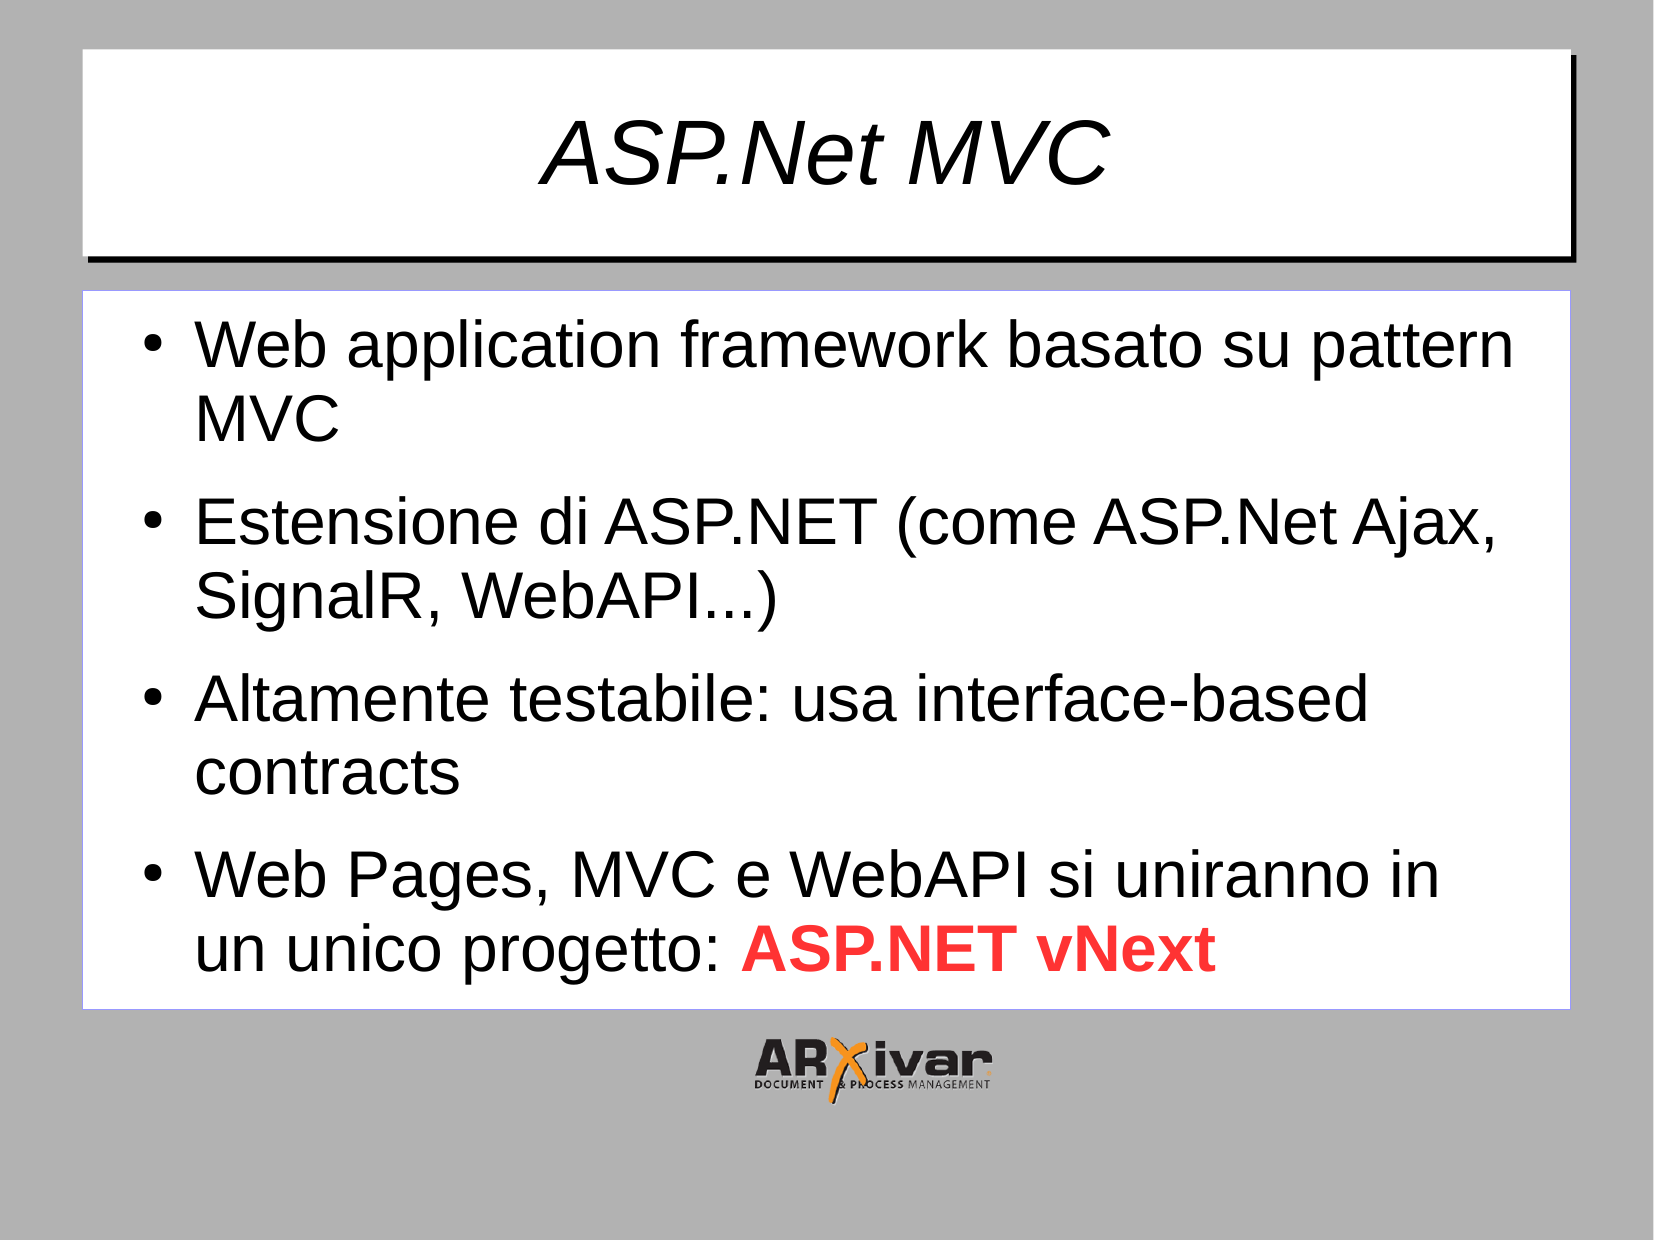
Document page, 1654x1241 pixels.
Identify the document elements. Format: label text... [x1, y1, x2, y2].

picture [755, 1031, 993, 1111]
list Web application framework basato su pattern MVC Estensione di ASP.NET (come ASP.Net Ajax, SignalR, WebAPI...) Altamente testabile: usa interface-based contracts Web Pages, MVC e WebAPI si uniranno in un unico progetto: ASP.NET vNext [82, 290, 1571, 1010]
title ASP.Net MVC [82, 49, 1571, 257]
